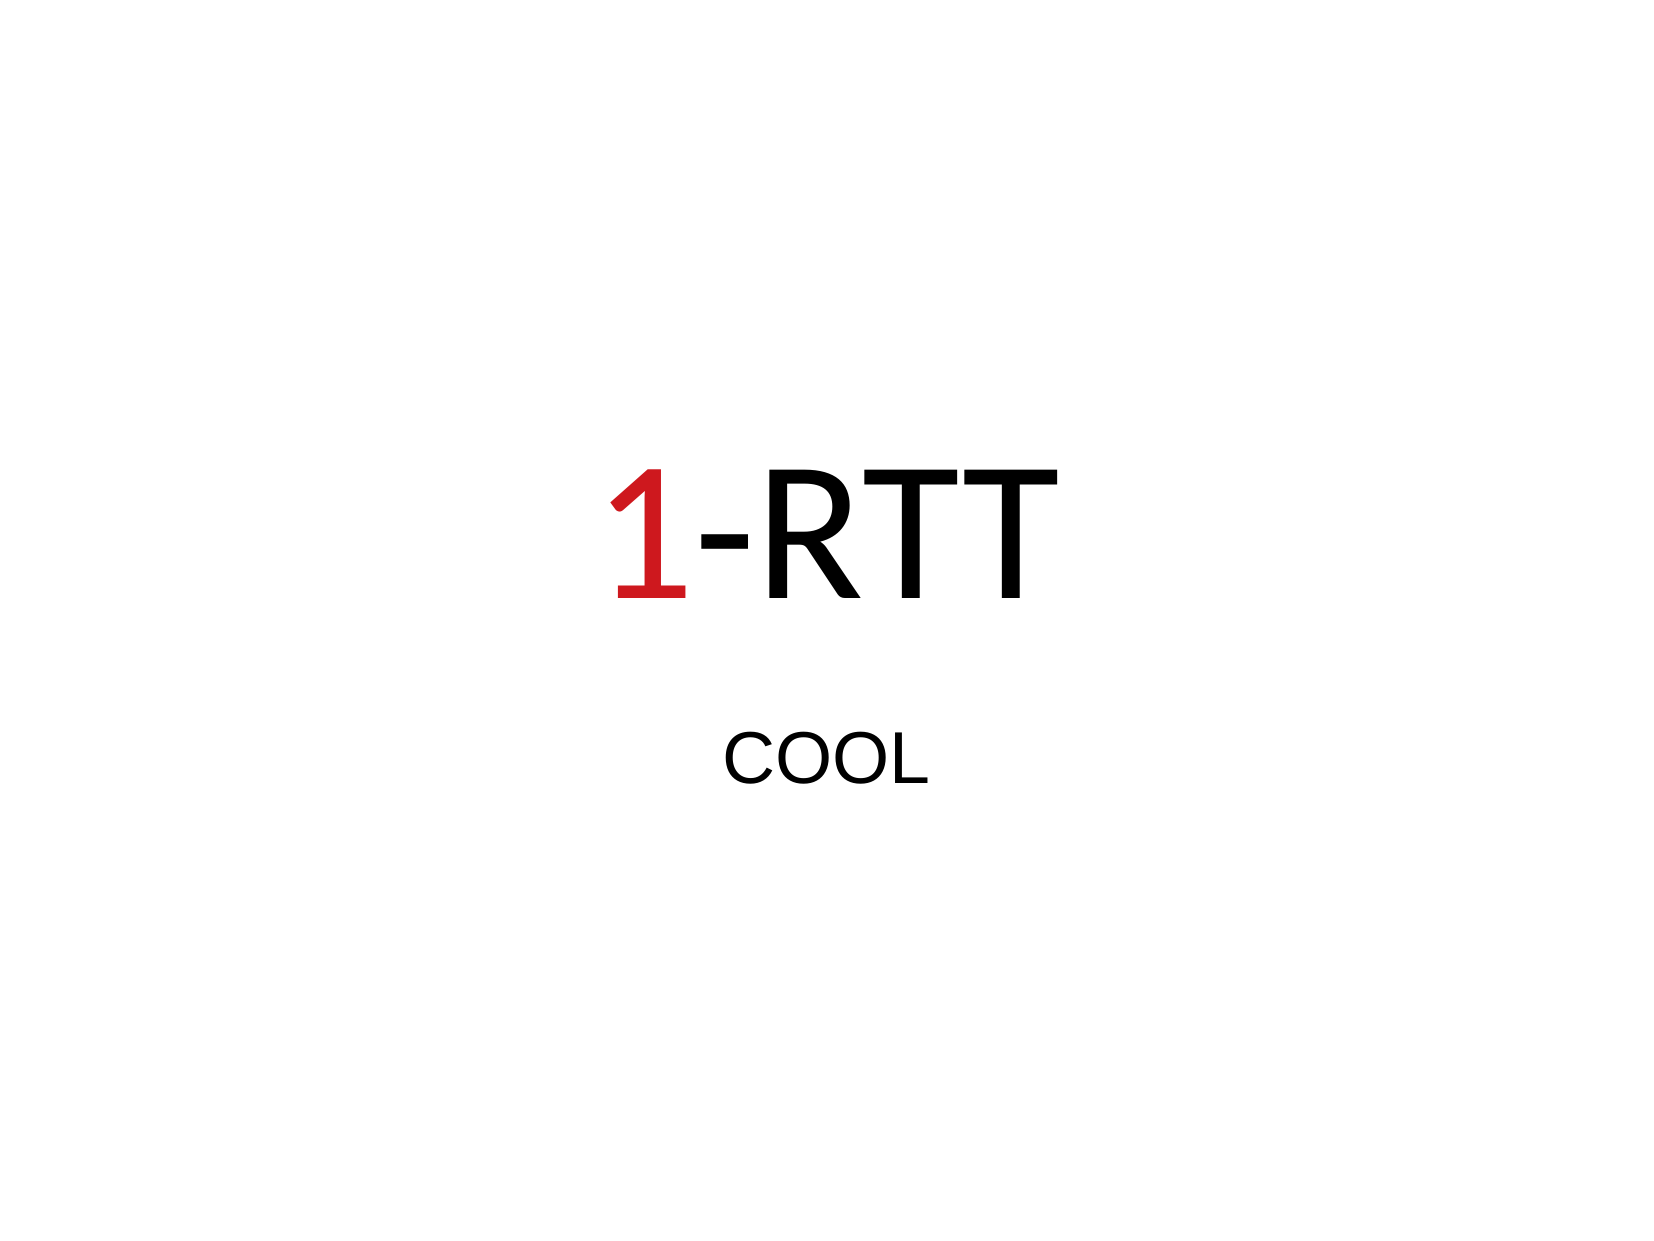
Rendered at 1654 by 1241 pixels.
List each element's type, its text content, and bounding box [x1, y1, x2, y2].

title 1-RTT [124, 385, 1530, 651]
subtitle COOL [248, 702, 1406, 1020]
